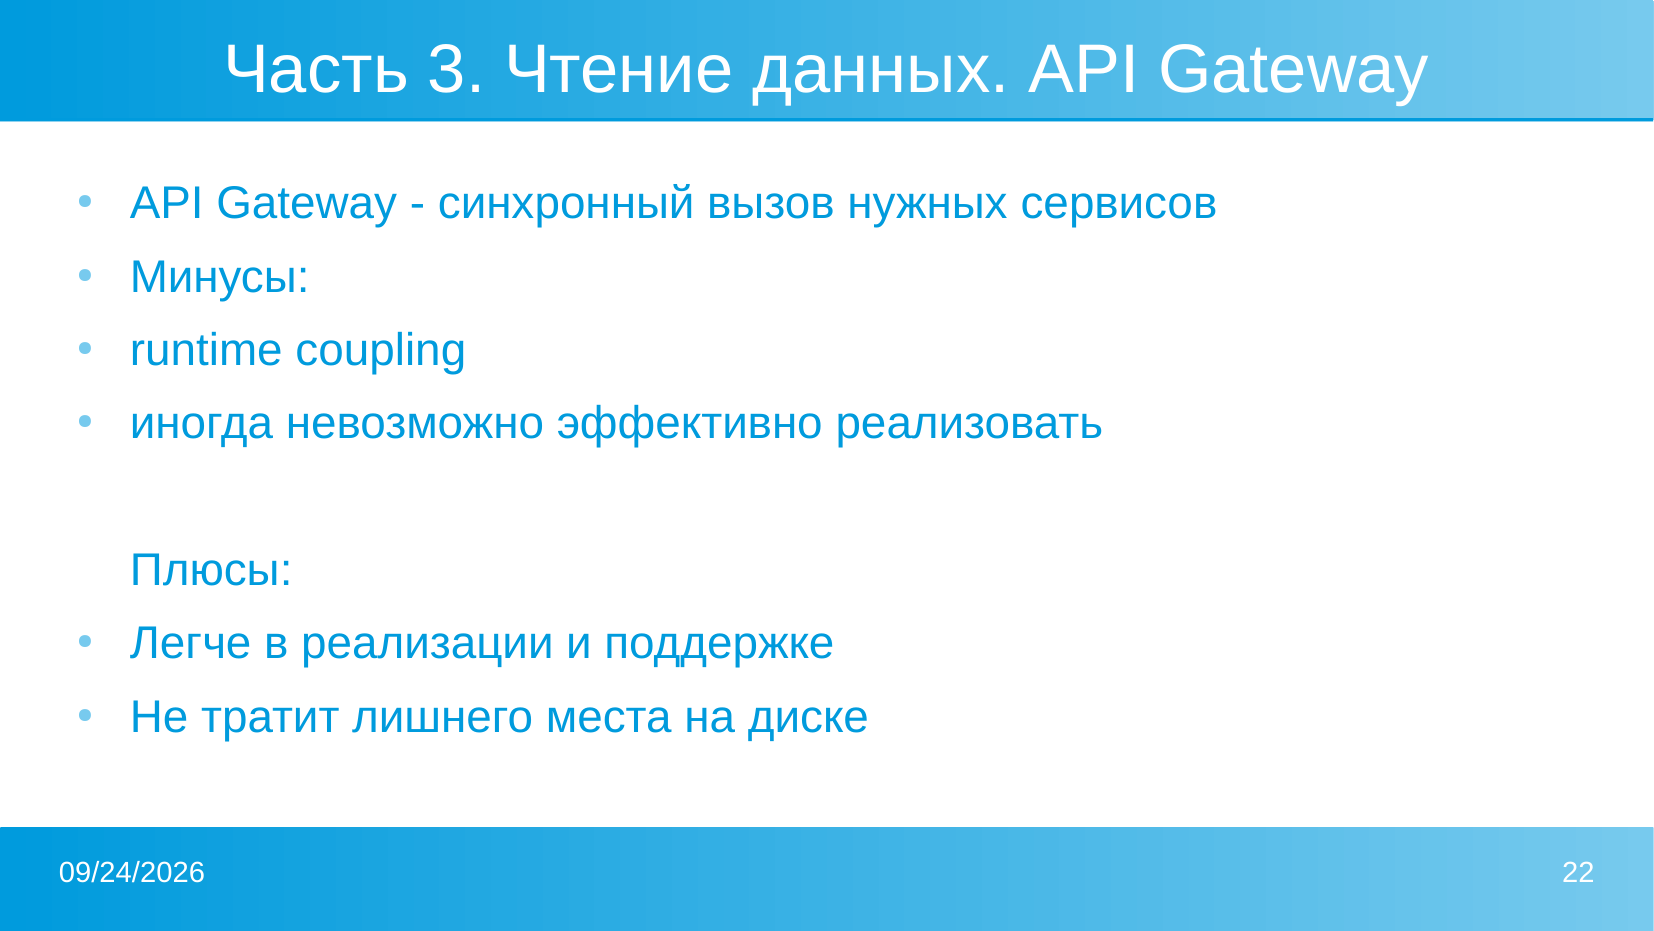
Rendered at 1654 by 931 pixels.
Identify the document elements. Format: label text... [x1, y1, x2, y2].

list API Gateway - синхронный вызов нужных сервисов Минусы: runtime coupling иногда невозможно эффективно реализовать Плюсы: Легче в реализации и поддержке Не тратит лишнего места на диске [59, 177, 1595, 768]
title Часть 3. Чтение данных. API Gateway [59, 29, 1595, 108]
